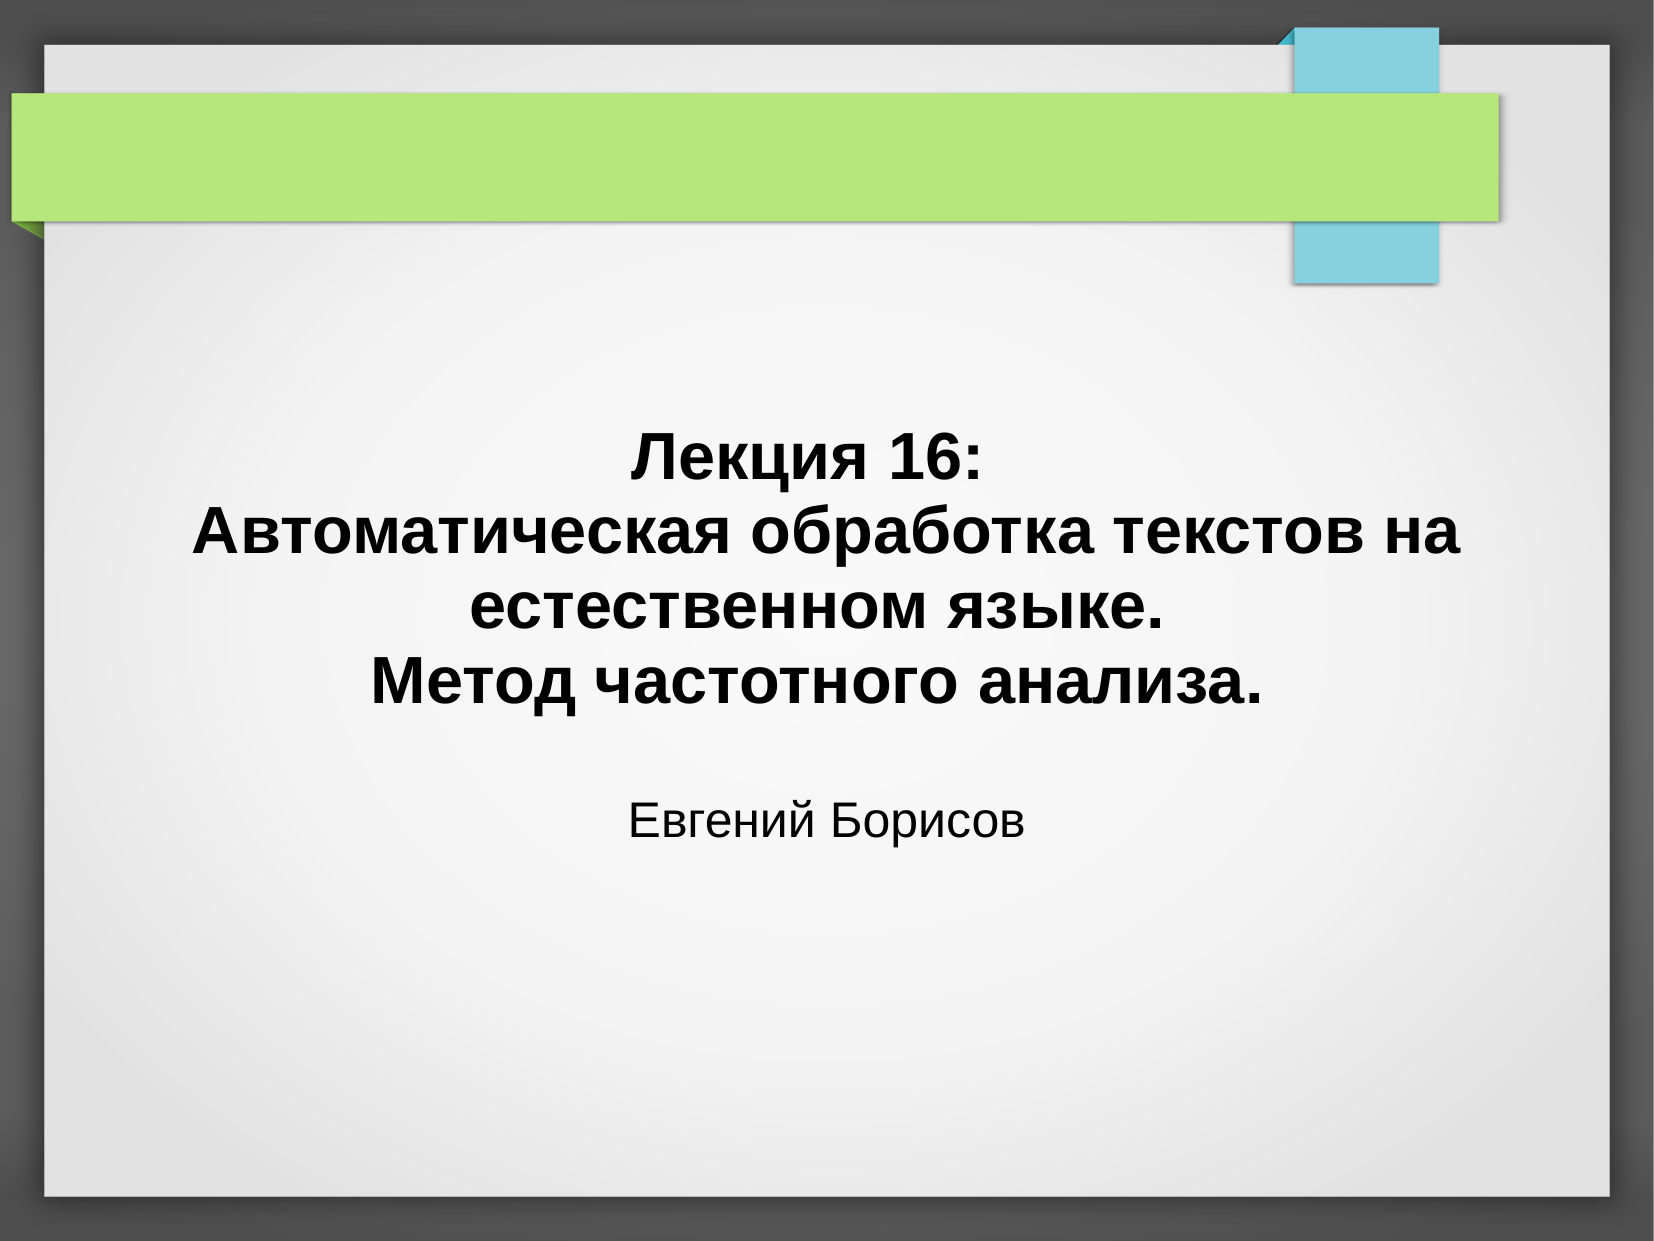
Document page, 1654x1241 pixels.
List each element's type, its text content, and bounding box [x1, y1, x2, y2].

subtitle Лекция 16: Автоматическая обработка текстов на естественном языке. Метод частотного анализа. Евгений Борисов [82, 290, 1571, 1010]
picture [0, 0, 1654, 1241]
